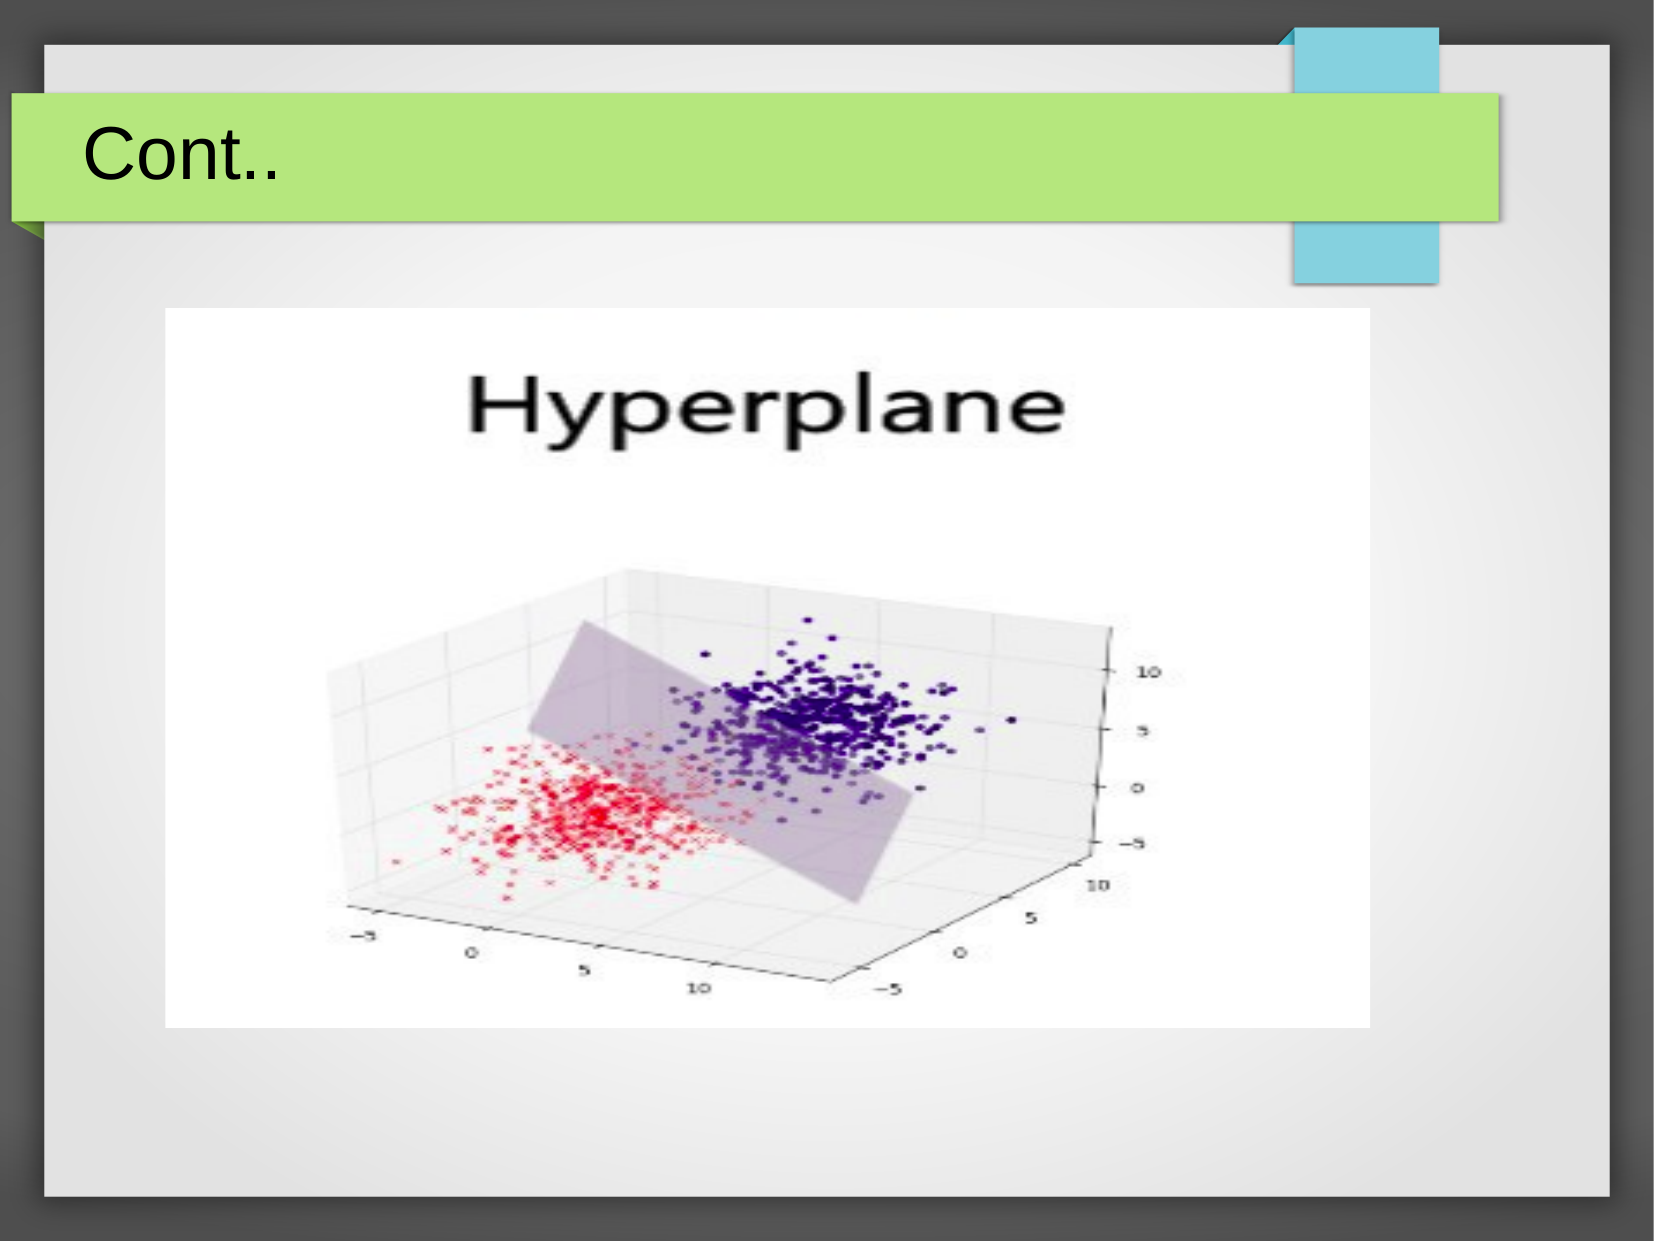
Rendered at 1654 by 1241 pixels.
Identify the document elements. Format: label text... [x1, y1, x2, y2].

title Cont.. [82, 94, 1264, 213]
picture [0, 0, 1654, 1241]
